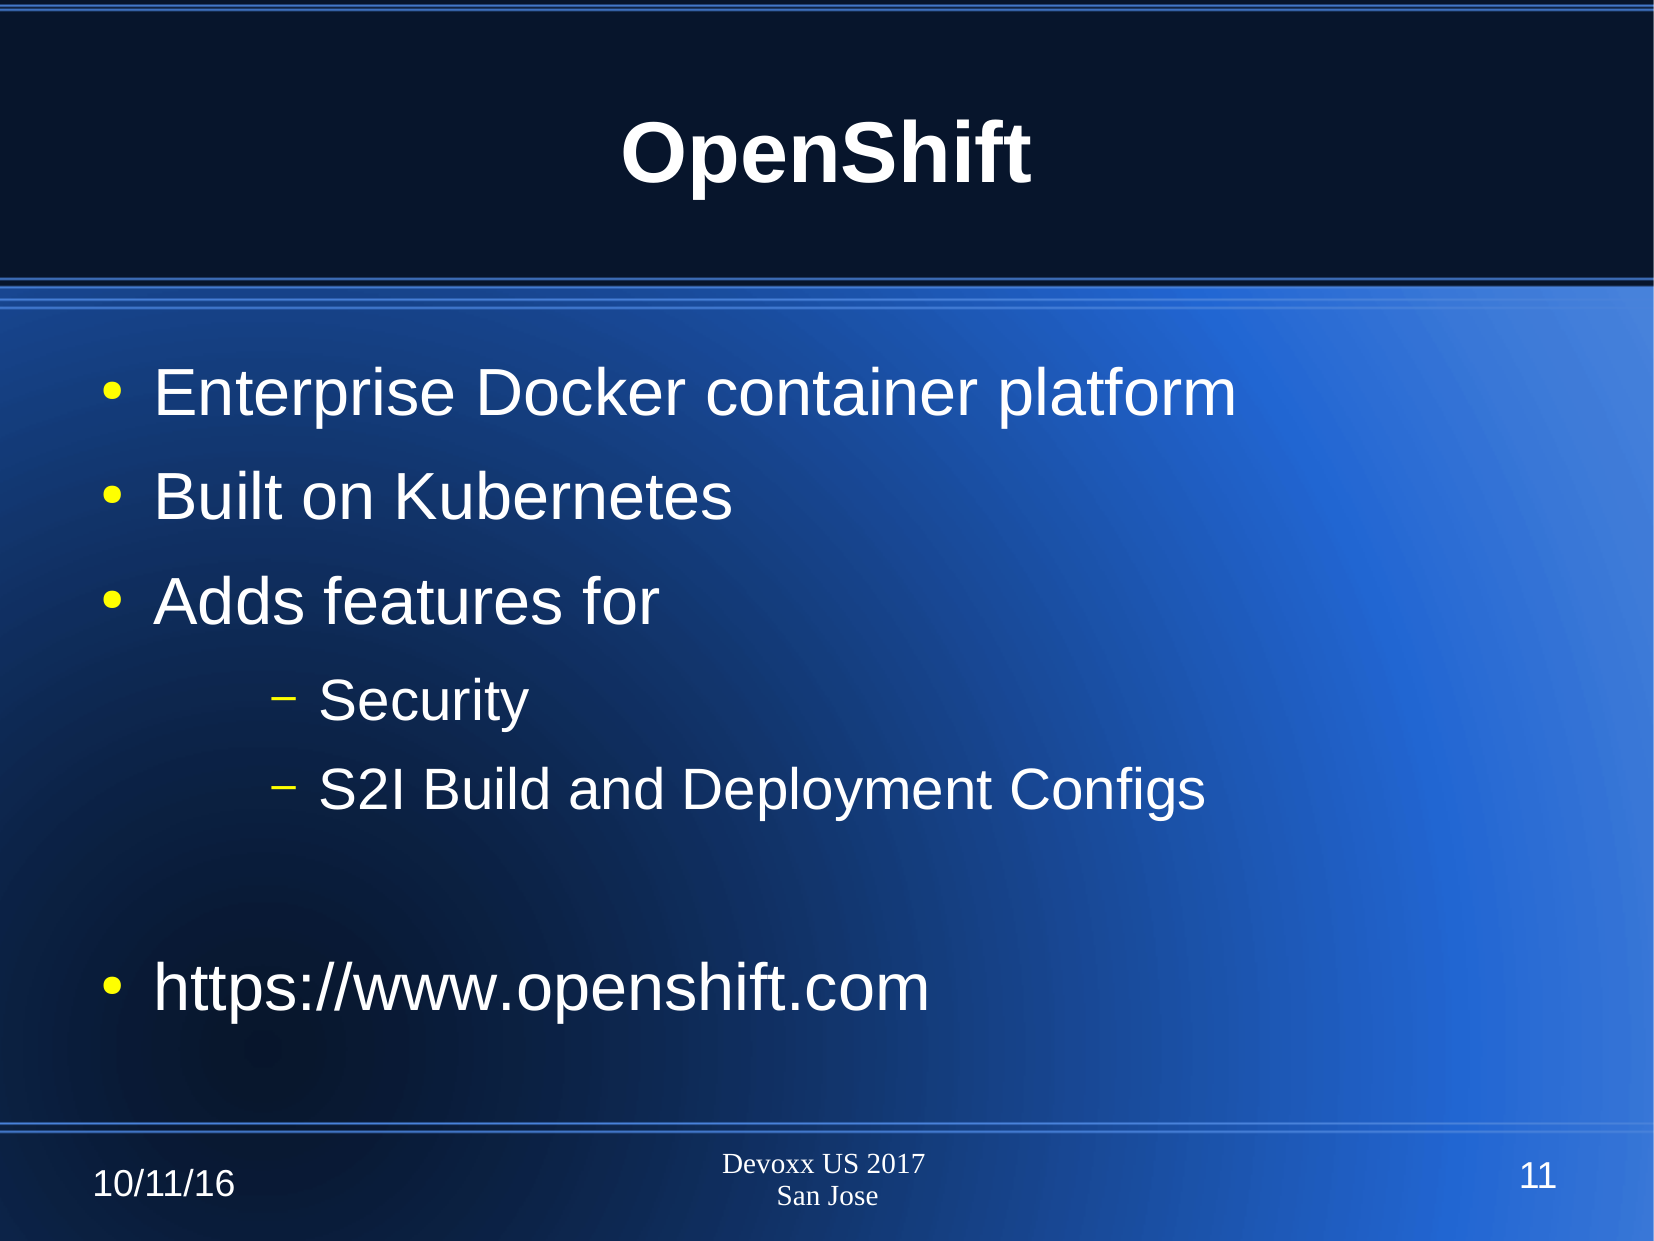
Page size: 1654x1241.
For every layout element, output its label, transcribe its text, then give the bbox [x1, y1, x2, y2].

title OpenShift [82, 49, 1571, 257]
list Enterprise Docker container platform Built on Kubernetes Adds features for Security S2I Build and Deployment Configs https://www.openshift.com [82, 355, 1571, 1058]
picture [0, 0, 1654, 1241]
